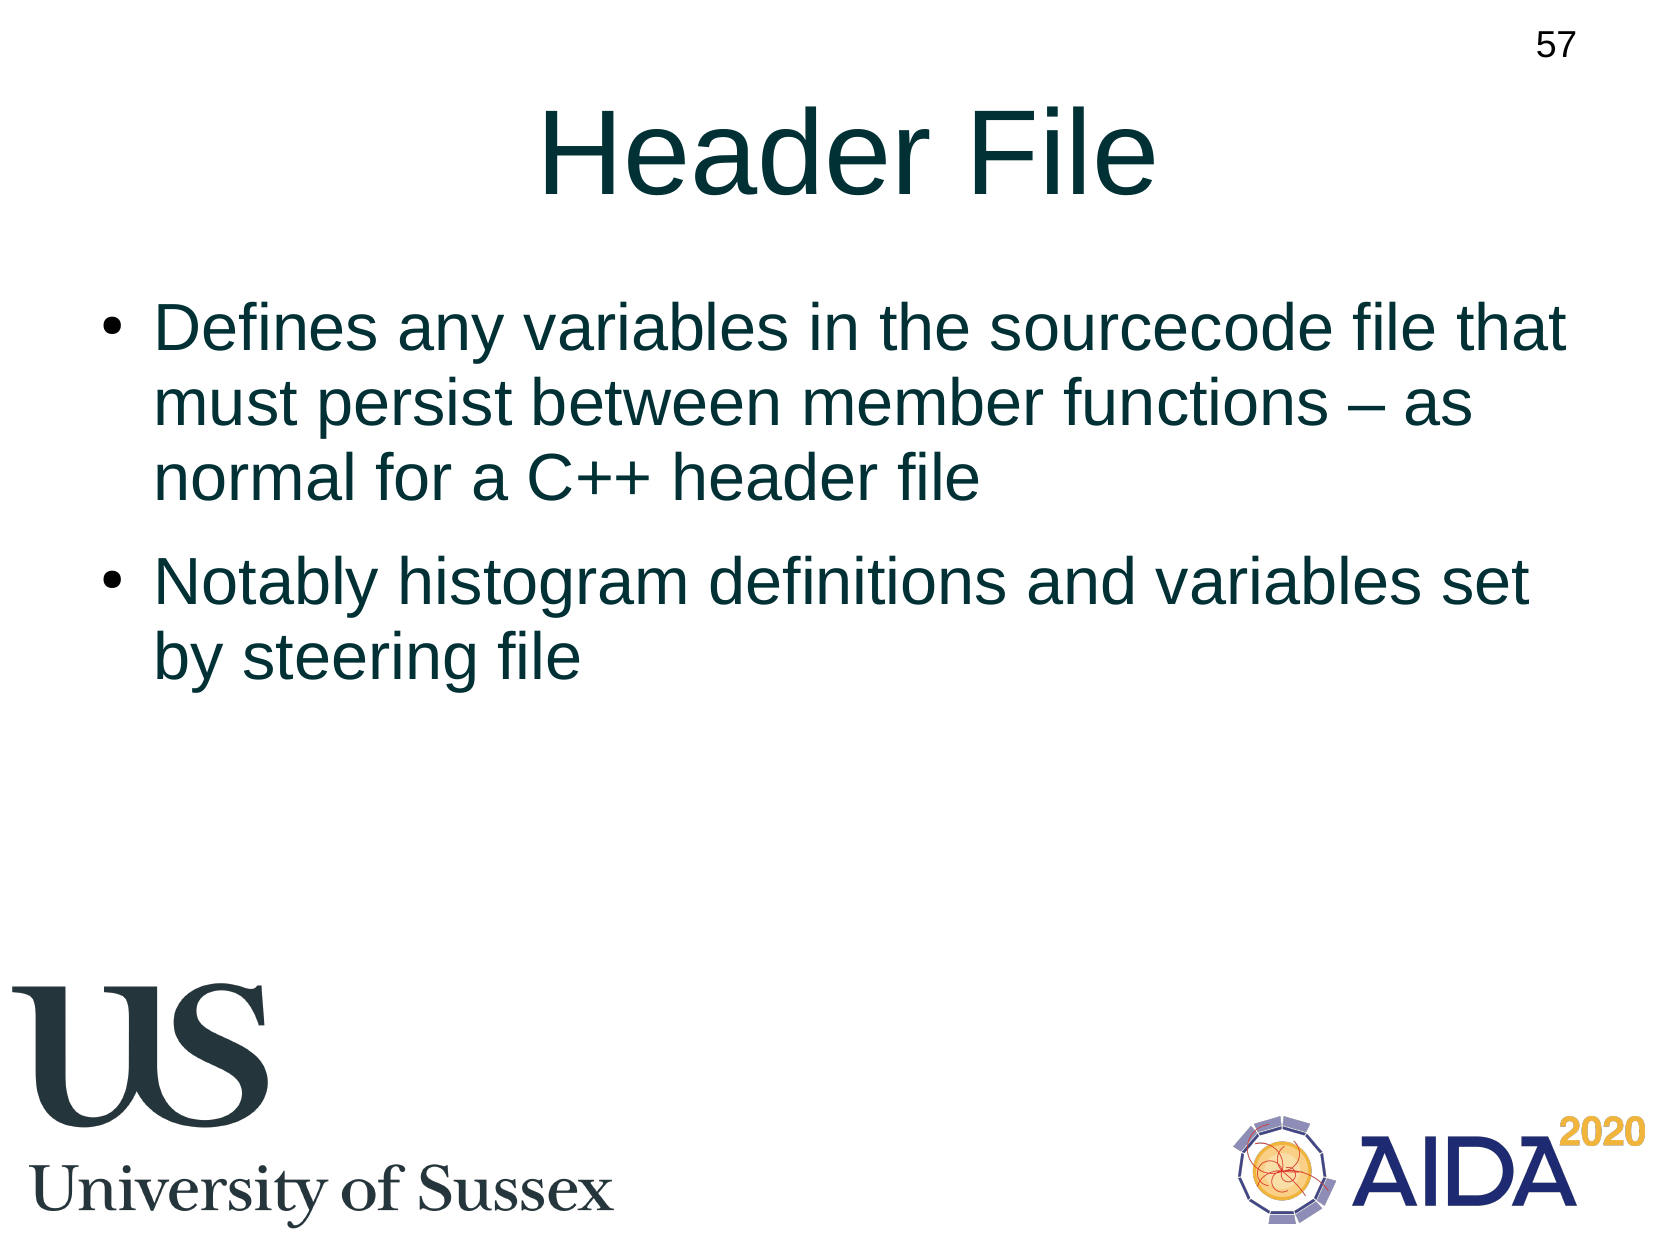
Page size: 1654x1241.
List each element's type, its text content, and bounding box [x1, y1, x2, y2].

picture [1233, 1116, 1645, 1224]
list Defines any variables in the sourcecode file that must persist between member functions – as normal for a C++ header file Notably histogram definitions and variables set by steering file [82, 290, 1571, 957]
text_box <number> [1521, 16, 1654, 84]
title Header File [82, 49, 1571, 257]
picture [11, 982, 615, 1229]
